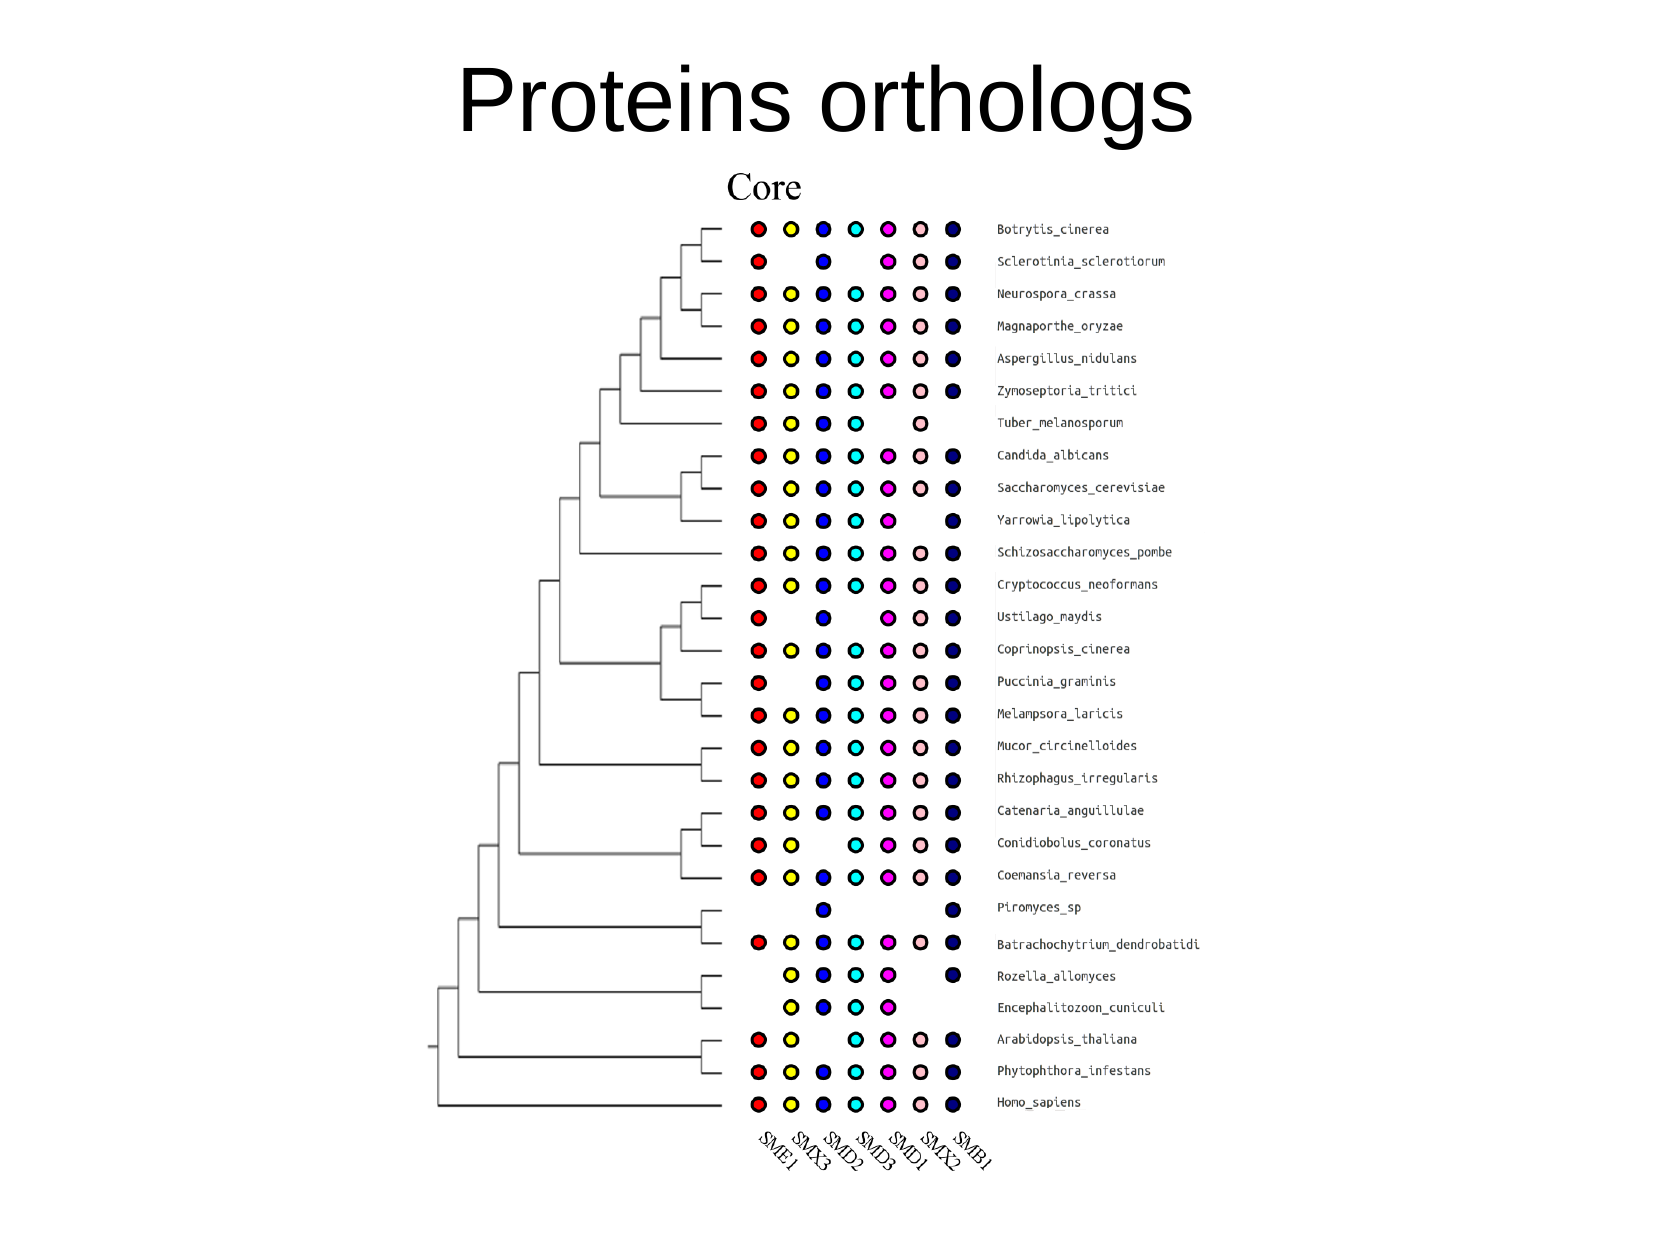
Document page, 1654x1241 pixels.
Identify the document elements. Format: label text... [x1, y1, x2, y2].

picture [420, 164, 1213, 1230]
title Proteins orthologs [82, 48, 1571, 152]
